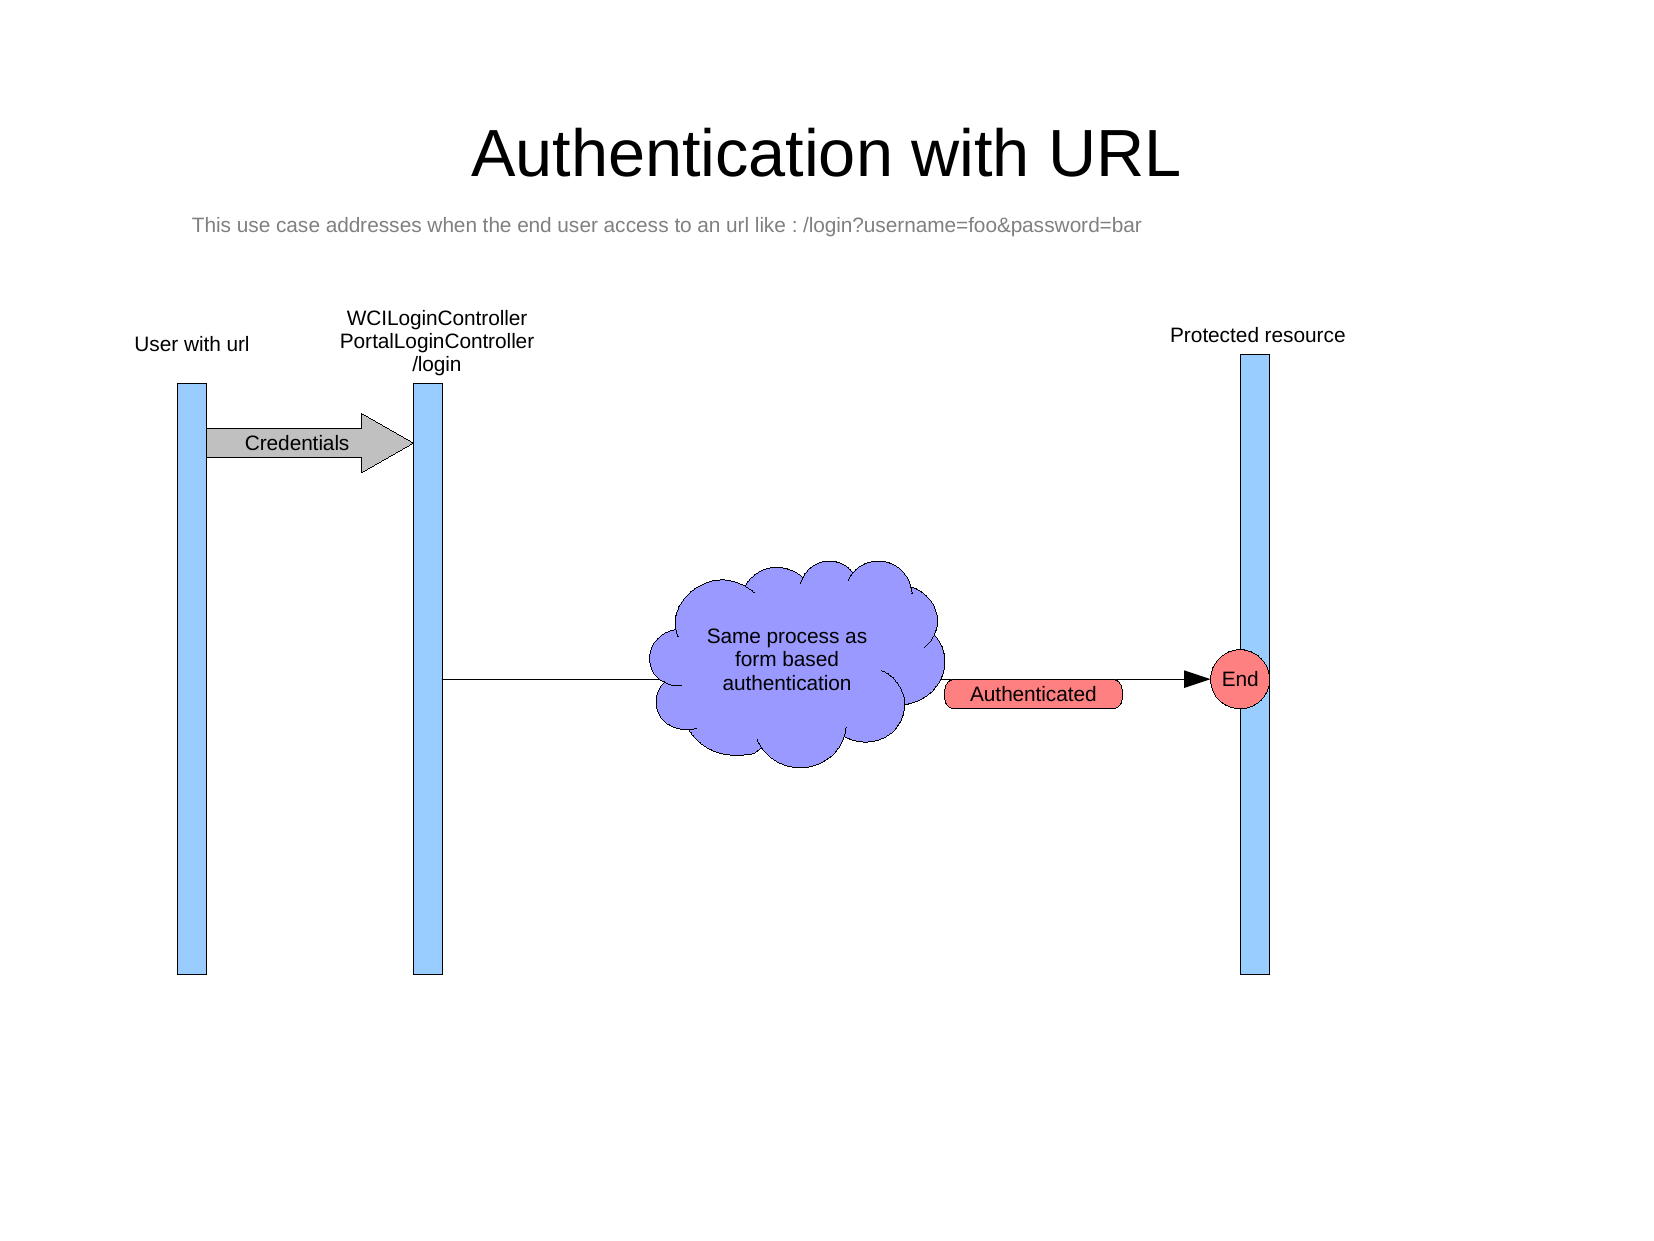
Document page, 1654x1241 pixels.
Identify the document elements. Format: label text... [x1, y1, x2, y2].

title Authentication with URL [82, 56, 1571, 250]
text_box WCILoginController PortalLoginController /login [318, 299, 556, 384]
text_box [413, 384, 443, 975]
text_box End [1210, 649, 1270, 709]
text_box Same process as form based authentication [649, 561, 945, 768]
text_box User with url [118, 324, 266, 363]
text_box [1240, 686, 1270, 975]
text_box This use case addresses when the end user access to an url like : /login?username=foo&password=bar [177, 206, 1418, 245]
text_box [177, 383, 207, 975]
text_box [1240, 355, 1270, 673]
text_box Credentials [206, 413, 414, 473]
text_box Protected resource [1139, 316, 1376, 355]
text_box Authenticated [944, 679, 1123, 709]
